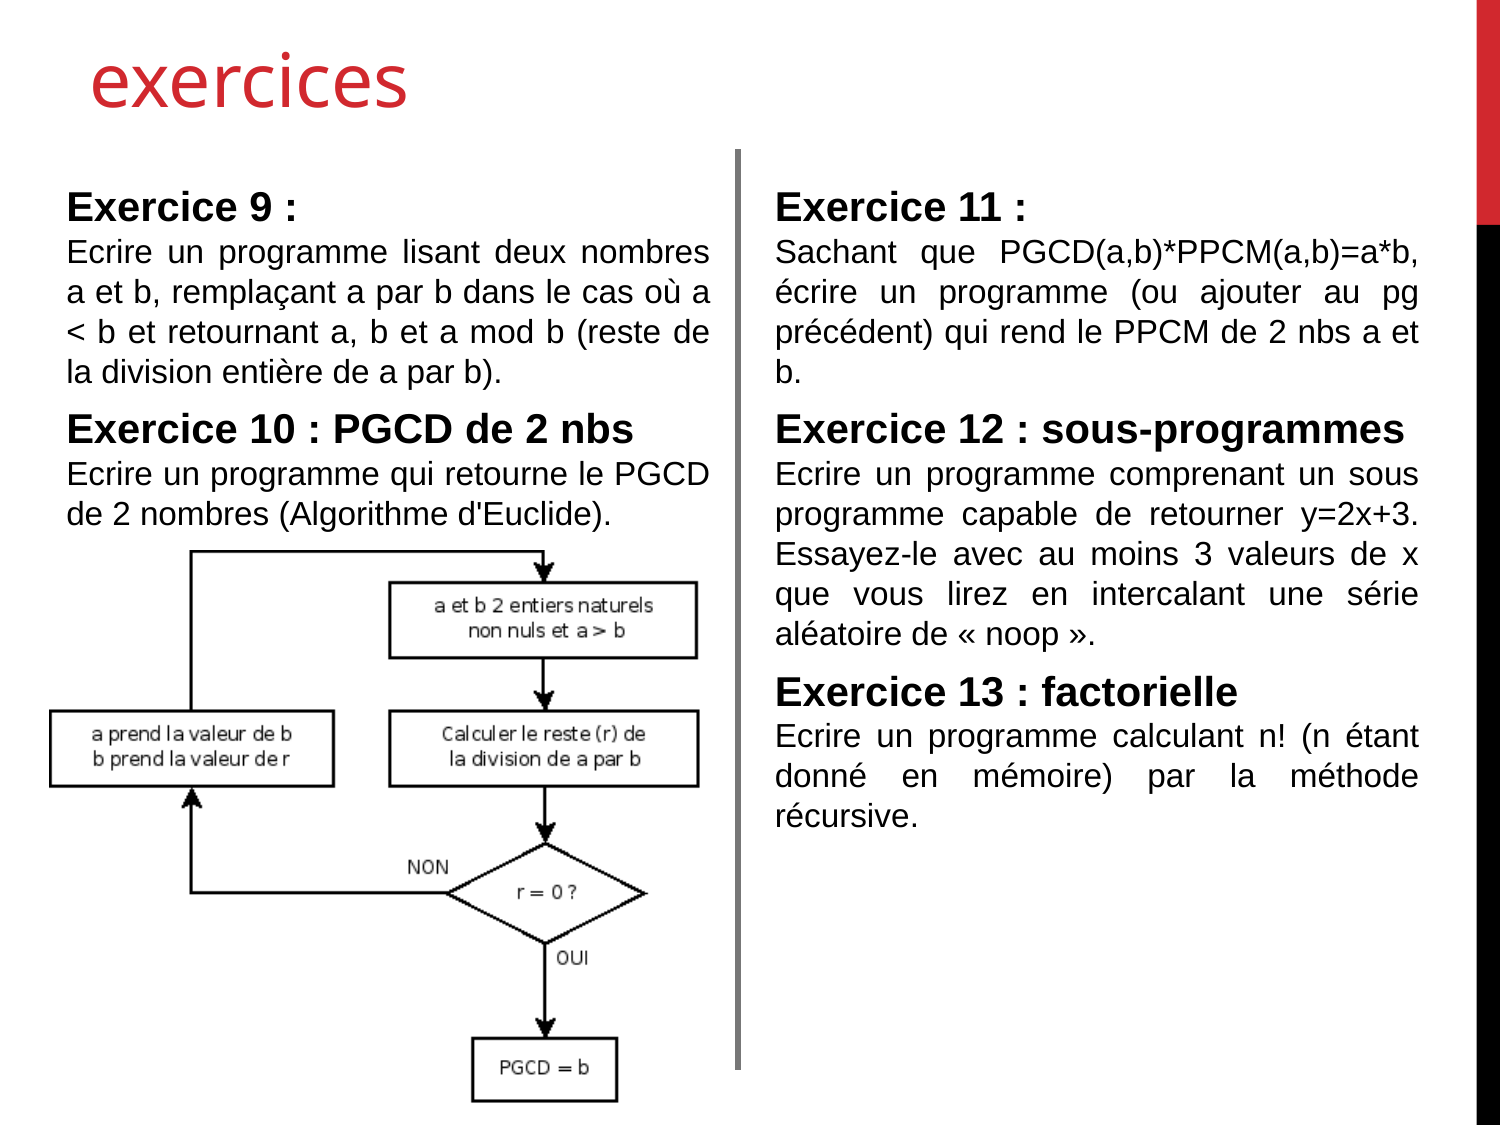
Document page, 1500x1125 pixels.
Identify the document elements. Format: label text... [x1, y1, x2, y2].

title exercices [75, 25, 1376, 138]
list Exercice 11 : Sachant que PGCD(a,b)*PPCM(a,b)=a*b, écrire un programme (ou ajouter au pg précédent) qui rend le PPCM de 2 nbs a et b. Exercice 12 : sous-programmes Ecrire un programme comprenant un sous programme capable de retourner y=2x+3. Essayez-le avec au moins 3 valeurs de x que vous lirez en intercalant une série aléatoire de « noop ». Exercice 13 : factorielle Ecrire un programme calculant n! (n étant donné en mémoire) par la méthode récursive. [760, 172, 1436, 1083]
text_box Exercice 9 : Ecrire un programme lisant deux nombres a et b, remplaçant a par b dans le cas où a < b et retournant a, b et a mod b (reste de la division entière de a par b). Exercice 10 : PGCD de 2 nbs Ecrire un programme qui retourne le PGCD de 2 nombres (Algorithme d'Euclide). [51, 172, 727, 1083]
picture [49, 550, 703, 1106]
